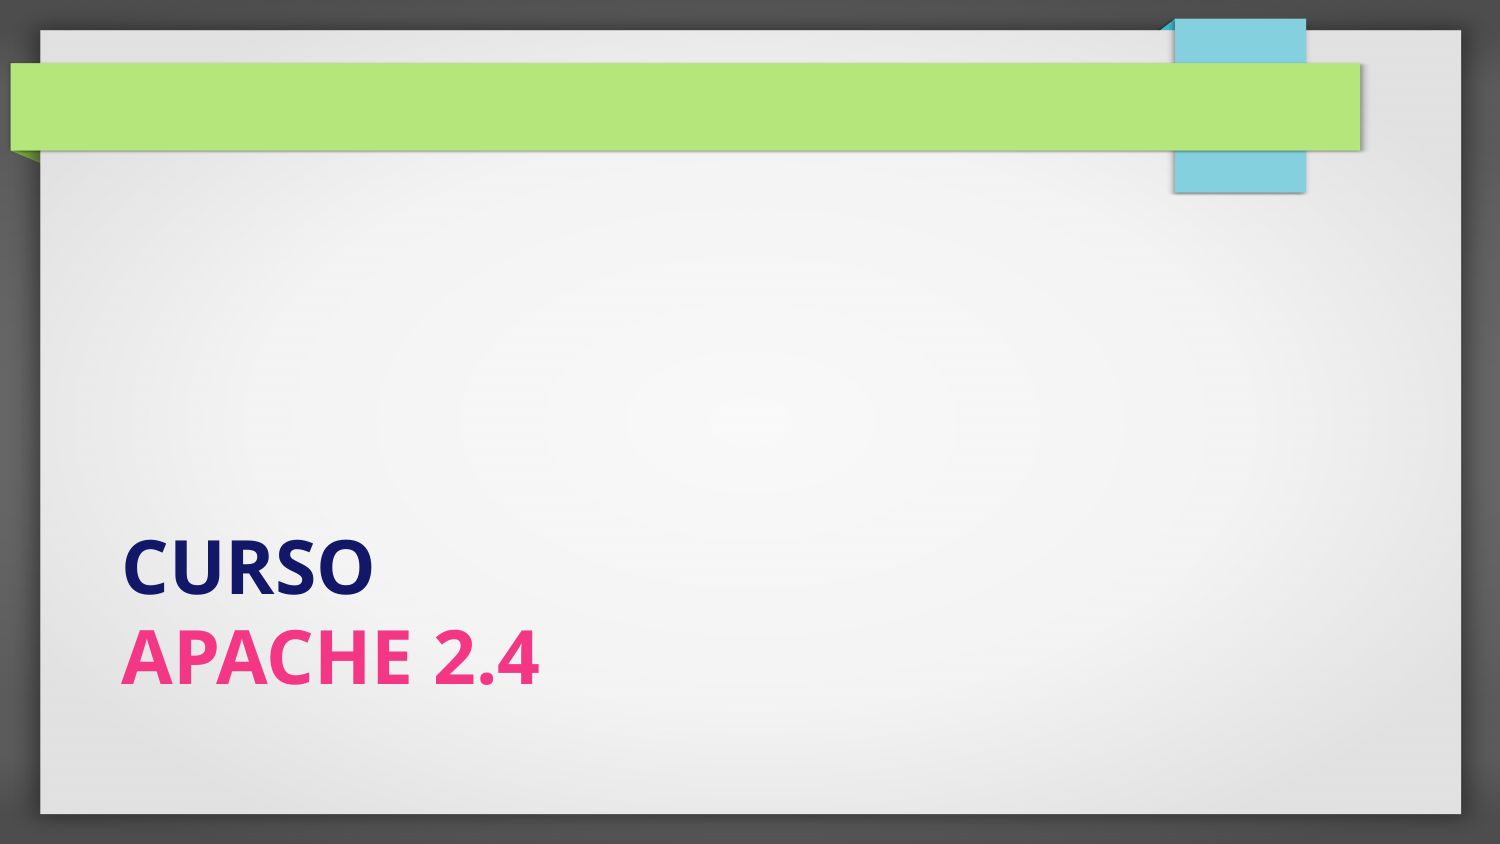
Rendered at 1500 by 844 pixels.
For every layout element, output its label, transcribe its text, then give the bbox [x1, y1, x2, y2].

title CURSO APACHE 2.4 [106, 520, 801, 715]
picture [0, 0, 1500, 844]
